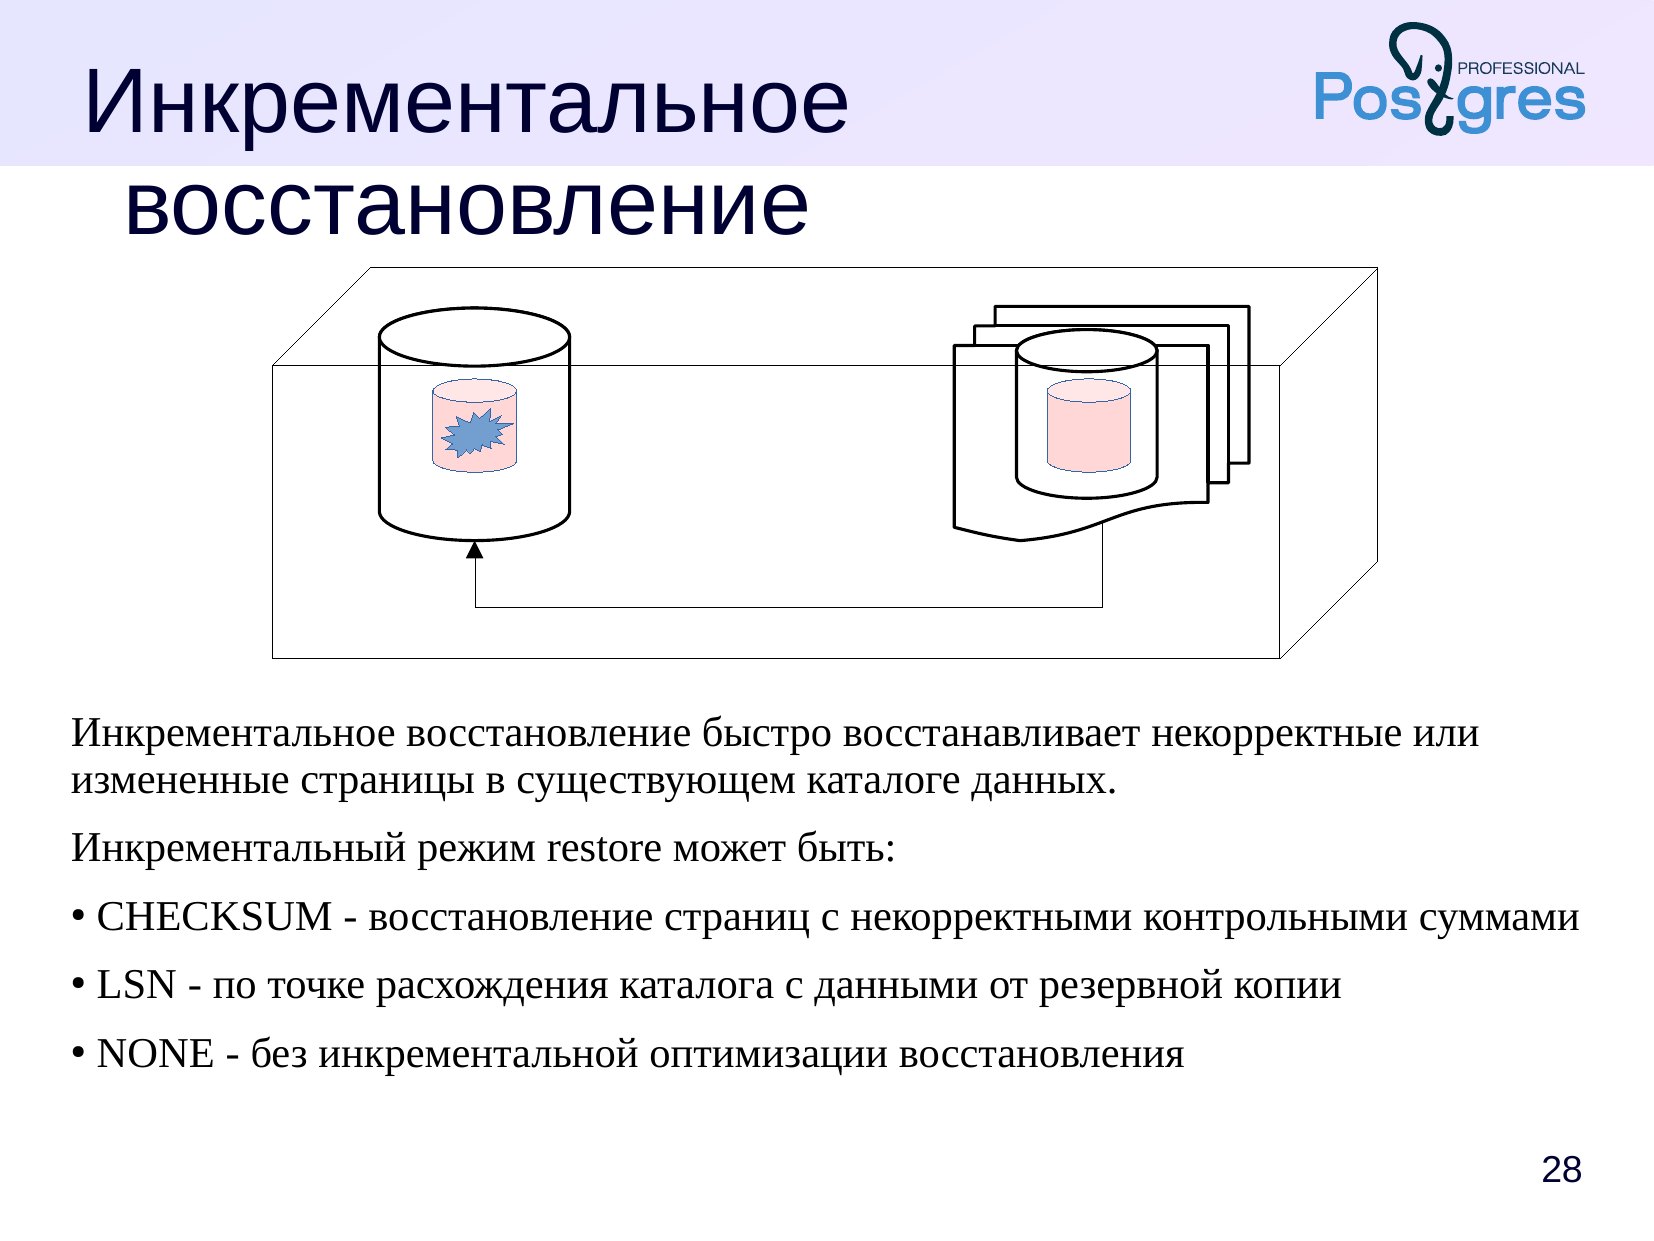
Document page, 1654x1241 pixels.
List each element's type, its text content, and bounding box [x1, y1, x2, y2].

list Инкрементальное восстановление быстро восстанавливает некорректные или измененные страницы в существующем каталоге данных. Инкрементальный режим restore может быть: CHECKSUM - восстановление страниц с некорректными контрольными суммами LSN - по точке расхождения каталога с данными от резервной копии NONE - без инкрементальной оптимизации восстановления [70, 708, 1583, 1115]
text_box [272, 267, 1378, 659]
title Инкрементальное восстановление [82, 49, 1252, 255]
